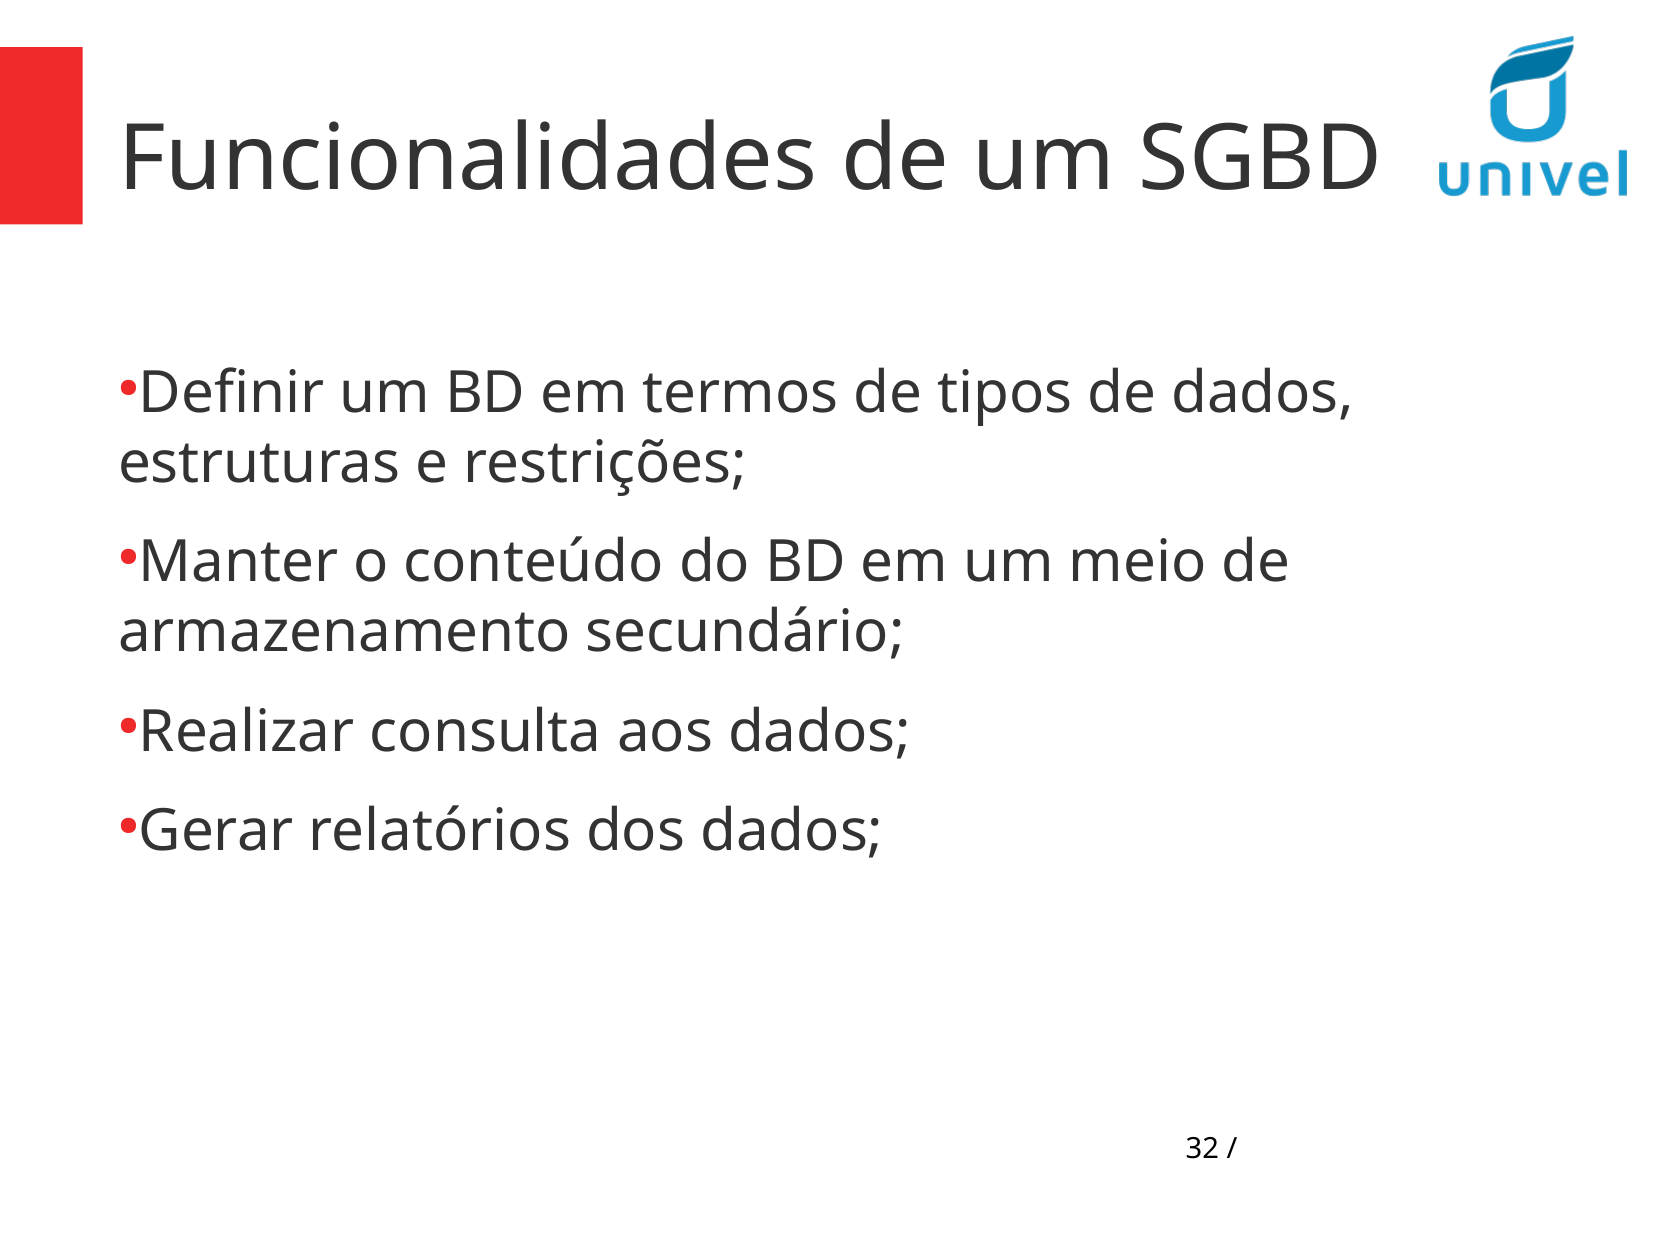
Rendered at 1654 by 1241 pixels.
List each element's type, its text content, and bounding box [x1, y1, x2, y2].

text_box / [1185, 1129, 1571, 1216]
title Funcionalidades de um SGBD [118, 27, 1571, 278]
list Definir um BD em termos de tipos de dados, estruturas e restrições; Manter o conteúdo do BD em um meio de armazenamento secundário; Realizar consulta aos dados; Gerar relatórios dos dados; [118, 354, 1536, 1074]
